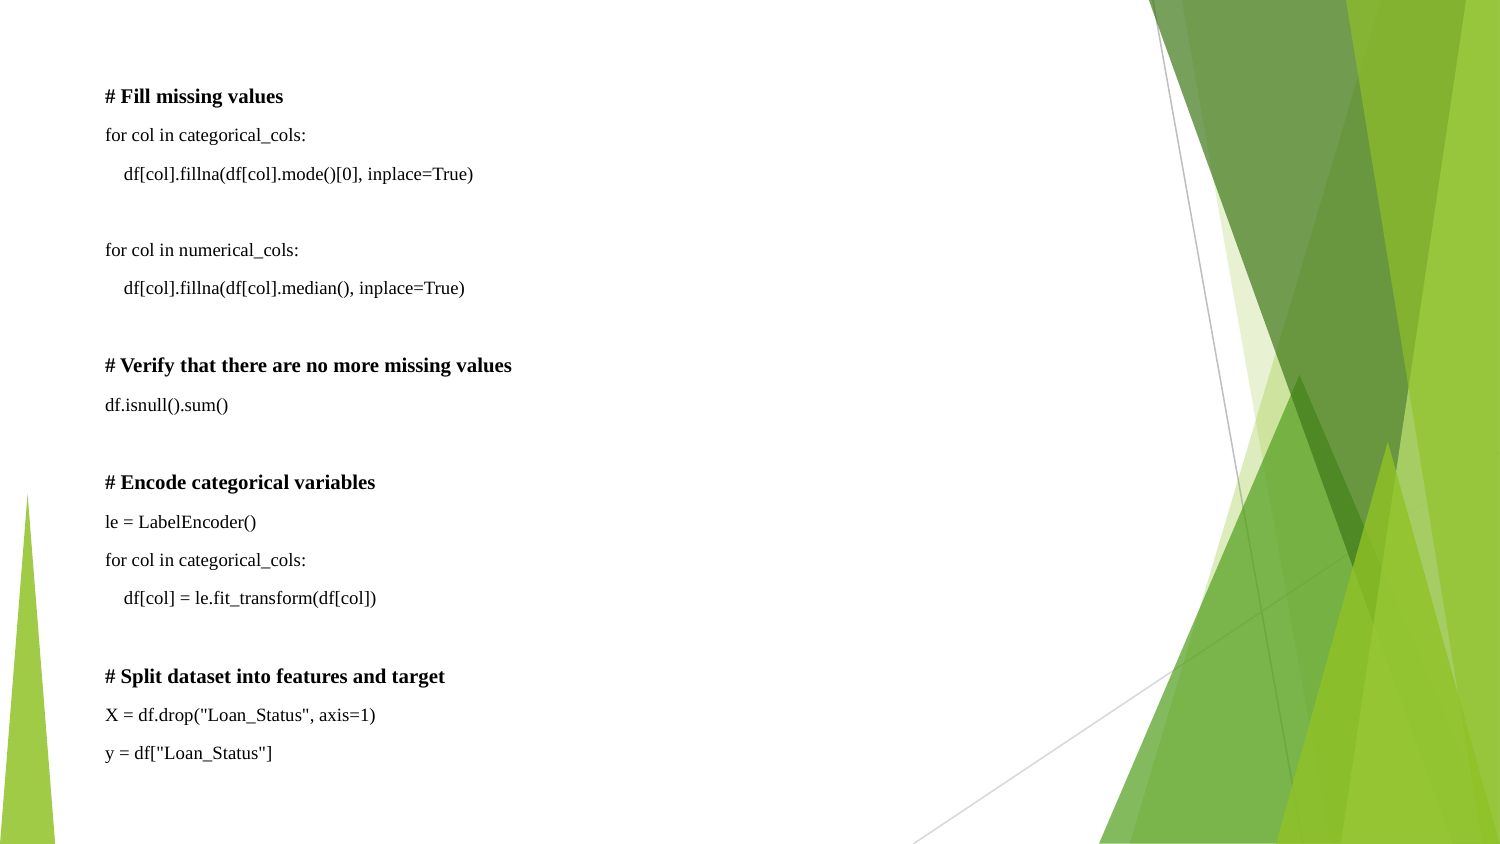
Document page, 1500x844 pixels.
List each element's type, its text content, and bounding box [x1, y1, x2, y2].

text_box # Fill missing values for col in categorical_cols: df[col].fillna(df[col].mode()[0], inplace=True) for col in numerical_cols: df[col].fillna(df[col].median(), inplace=True) # Verify that there are no more missing values df.isnull().sum() # Encode categorical variables le = LabelEncoder() for col in categorical_cols: df[col] = le.fit_transform(df[col]) # Split dataset into features and target X = df.drop("Loan_Status", axis=1) y = df["Loan_Status"] [77, 75, 1417, 793]
